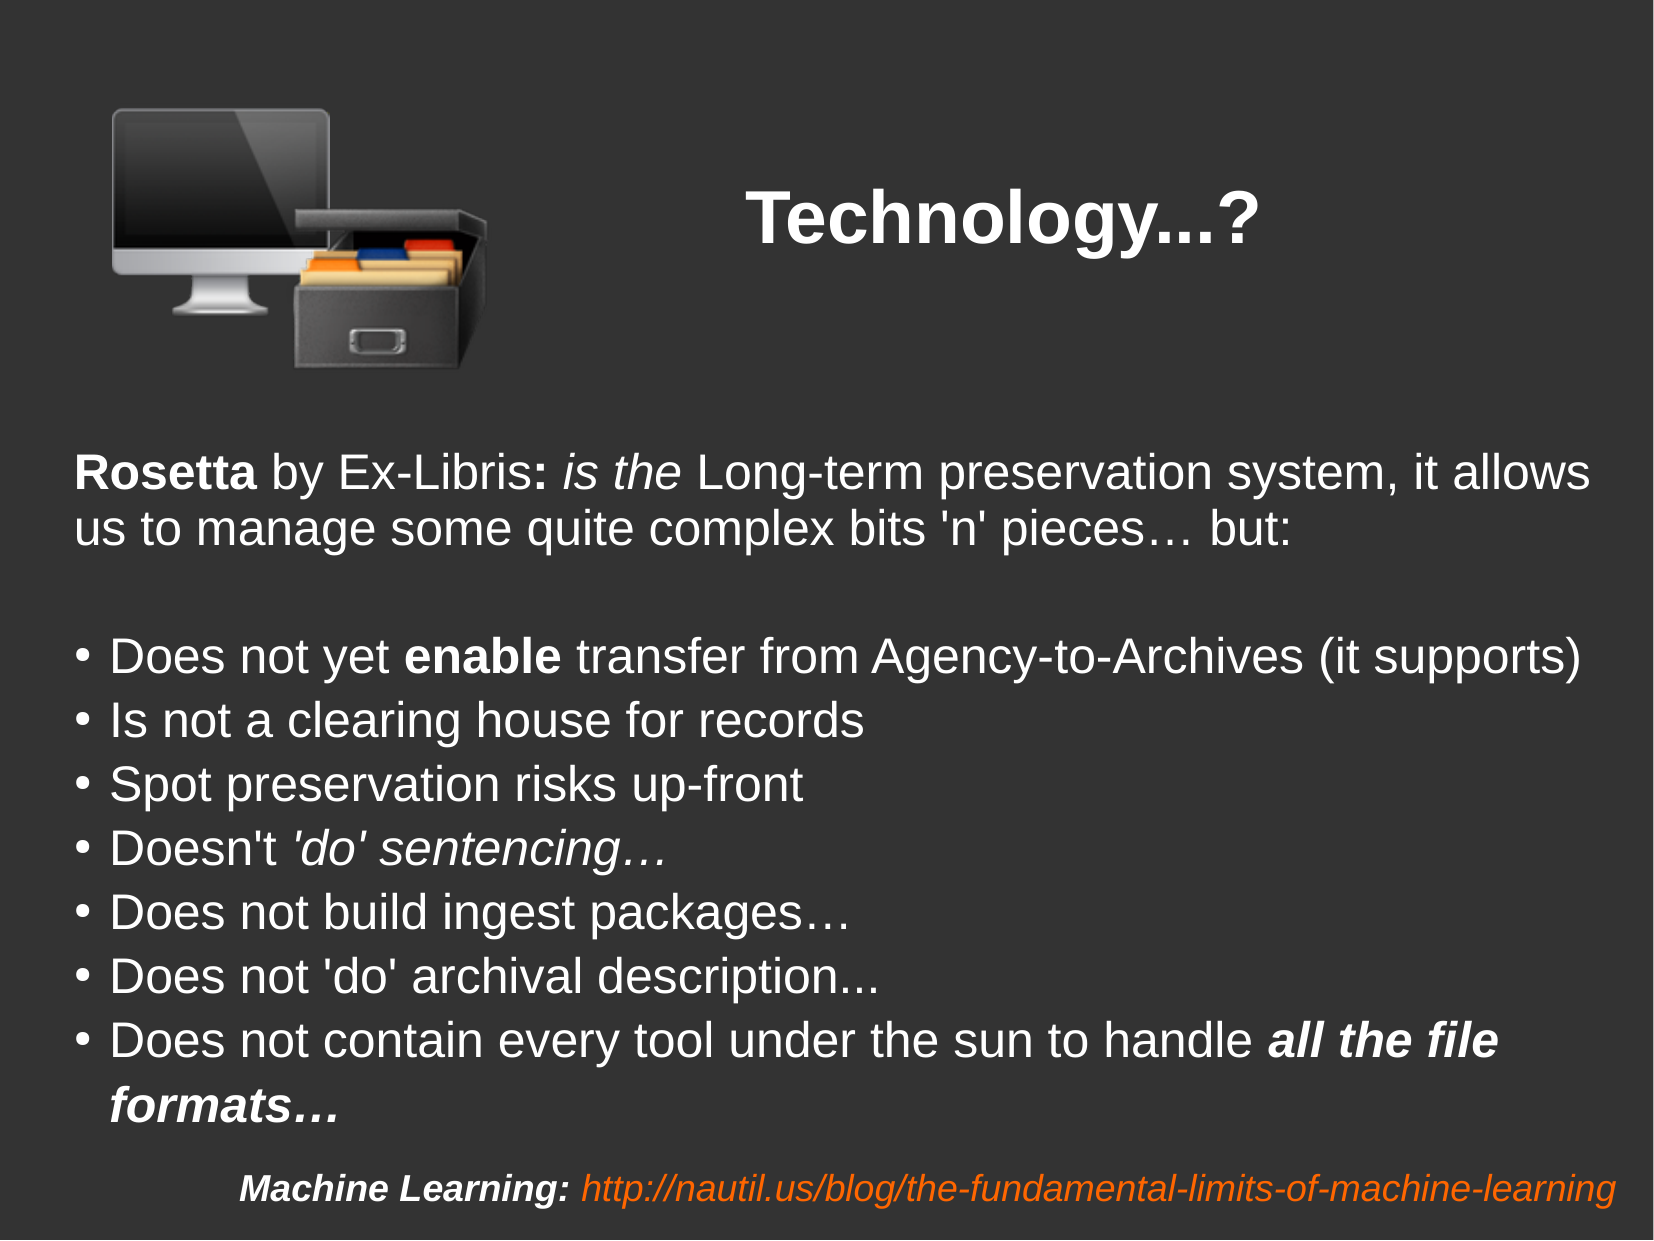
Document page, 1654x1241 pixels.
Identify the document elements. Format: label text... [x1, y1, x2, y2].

text_box Rosetta by Ex-Libris: is the Long-term preservation system, it allows us to manage some quite complex bits 'n' pieces… but: Does not yet enable transfer from Agency-to-Archives (it supports) Is not a clearing house for records Spot preservation risks up-front Doesn't 'do' sentencing… Does not build ingest packages… Does not 'do' archival description... Does not contain every tool under the sun to handle all the file formats… [59, 437, 1619, 1141]
title Technology...? [425, 141, 1583, 294]
text_box Machine Learning: http://nautil.us/blog/the-fundamental-limits-of-machine-learning [224, 1159, 1632, 1217]
picture [112, 95, 501, 401]
